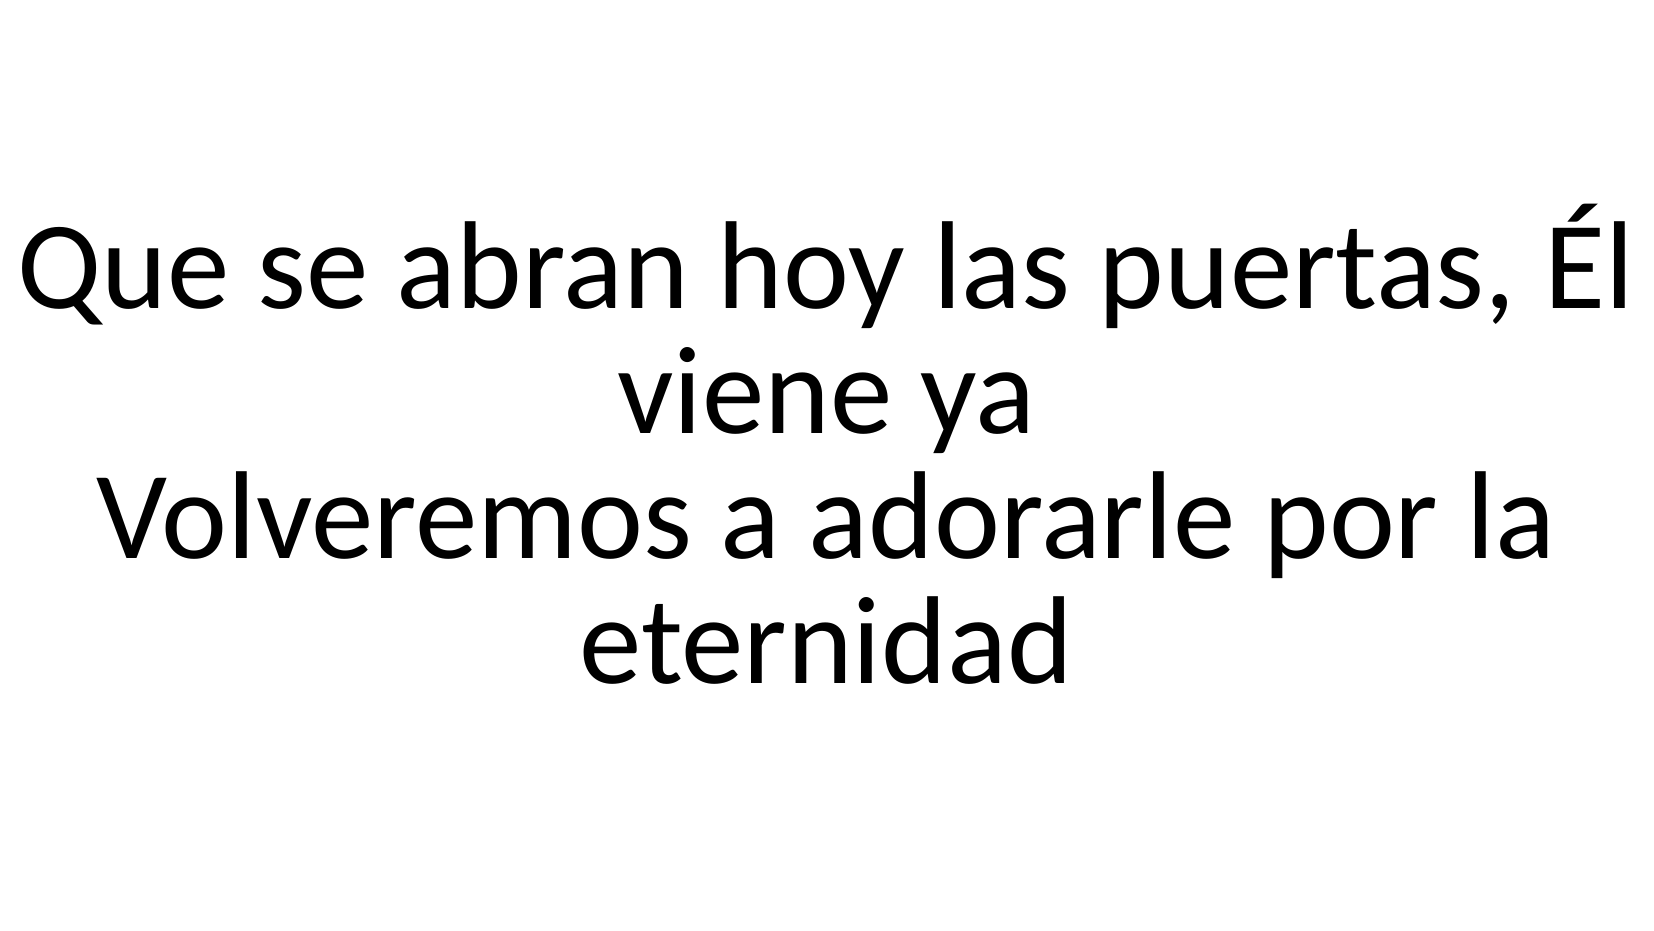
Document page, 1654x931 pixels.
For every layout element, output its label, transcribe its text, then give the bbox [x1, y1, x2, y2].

title Que se abran hoy las puertas, Él viene ya Volveremos a adorarle por la eternidad [0, 0, 1654, 931]
